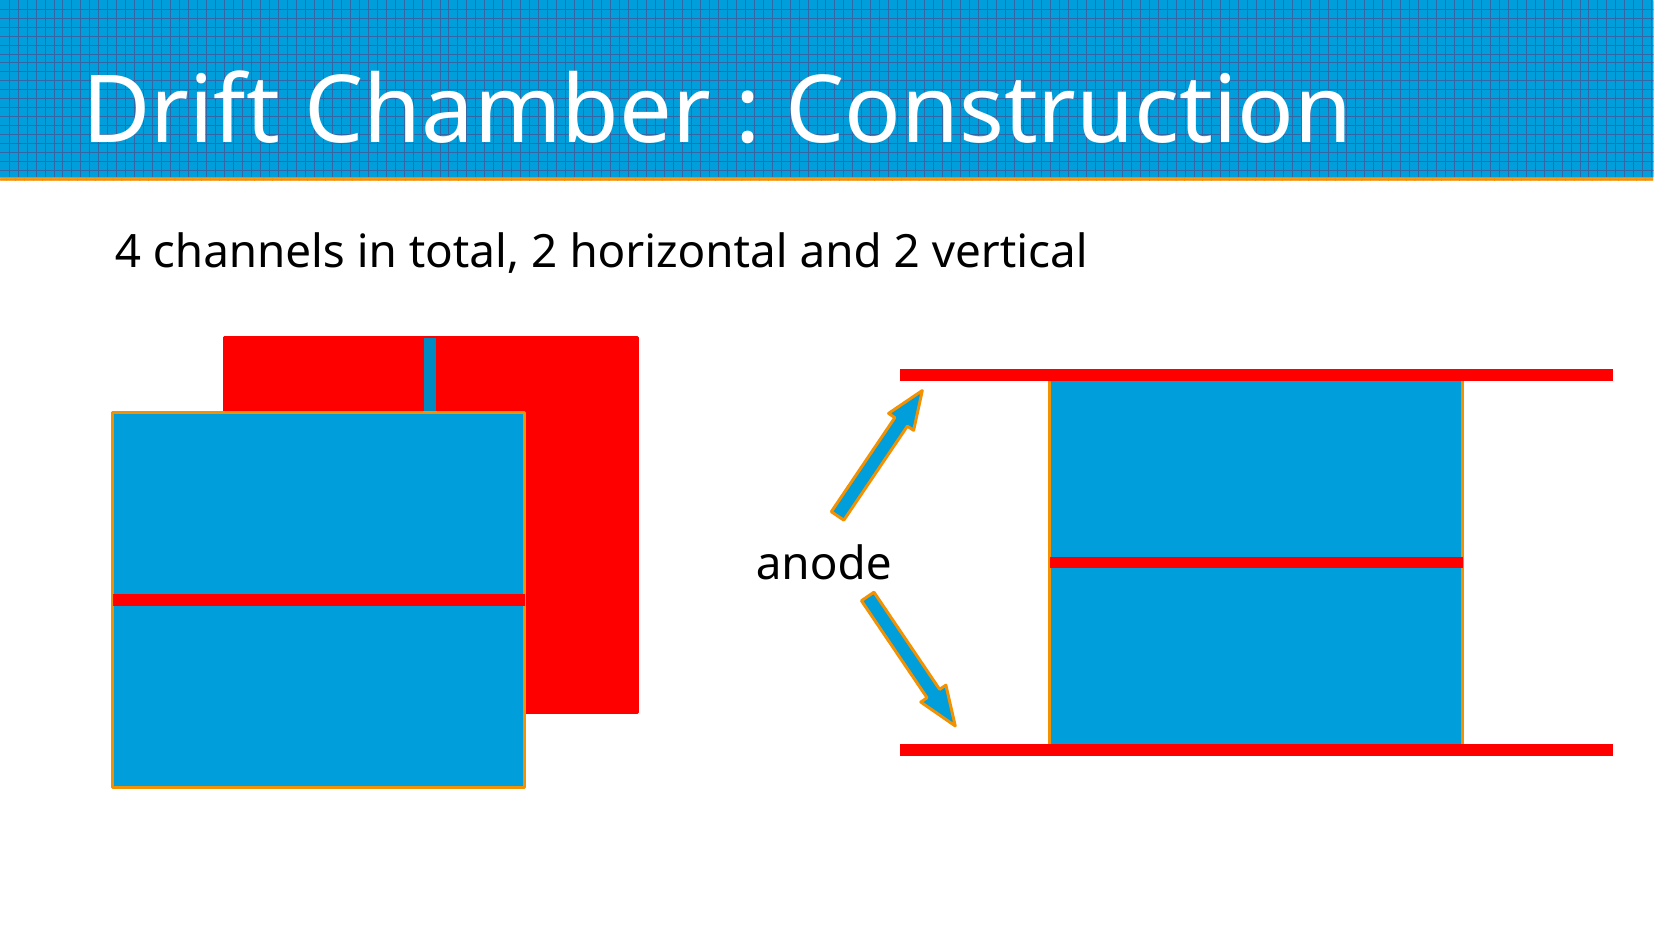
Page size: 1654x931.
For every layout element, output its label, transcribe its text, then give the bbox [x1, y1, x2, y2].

text_box [831, 413, 918, 521]
title Drift Chamber : Construction [82, 14, 1571, 171]
text_box [112, 413, 638, 788]
text_box anode [750, 525, 976, 600]
text_box 4 channels in total, 2 horizontal and 2 vertical [108, 87, 1538, 413]
text_box [861, 592, 956, 726]
text_box [1049, 413, 1463, 744]
